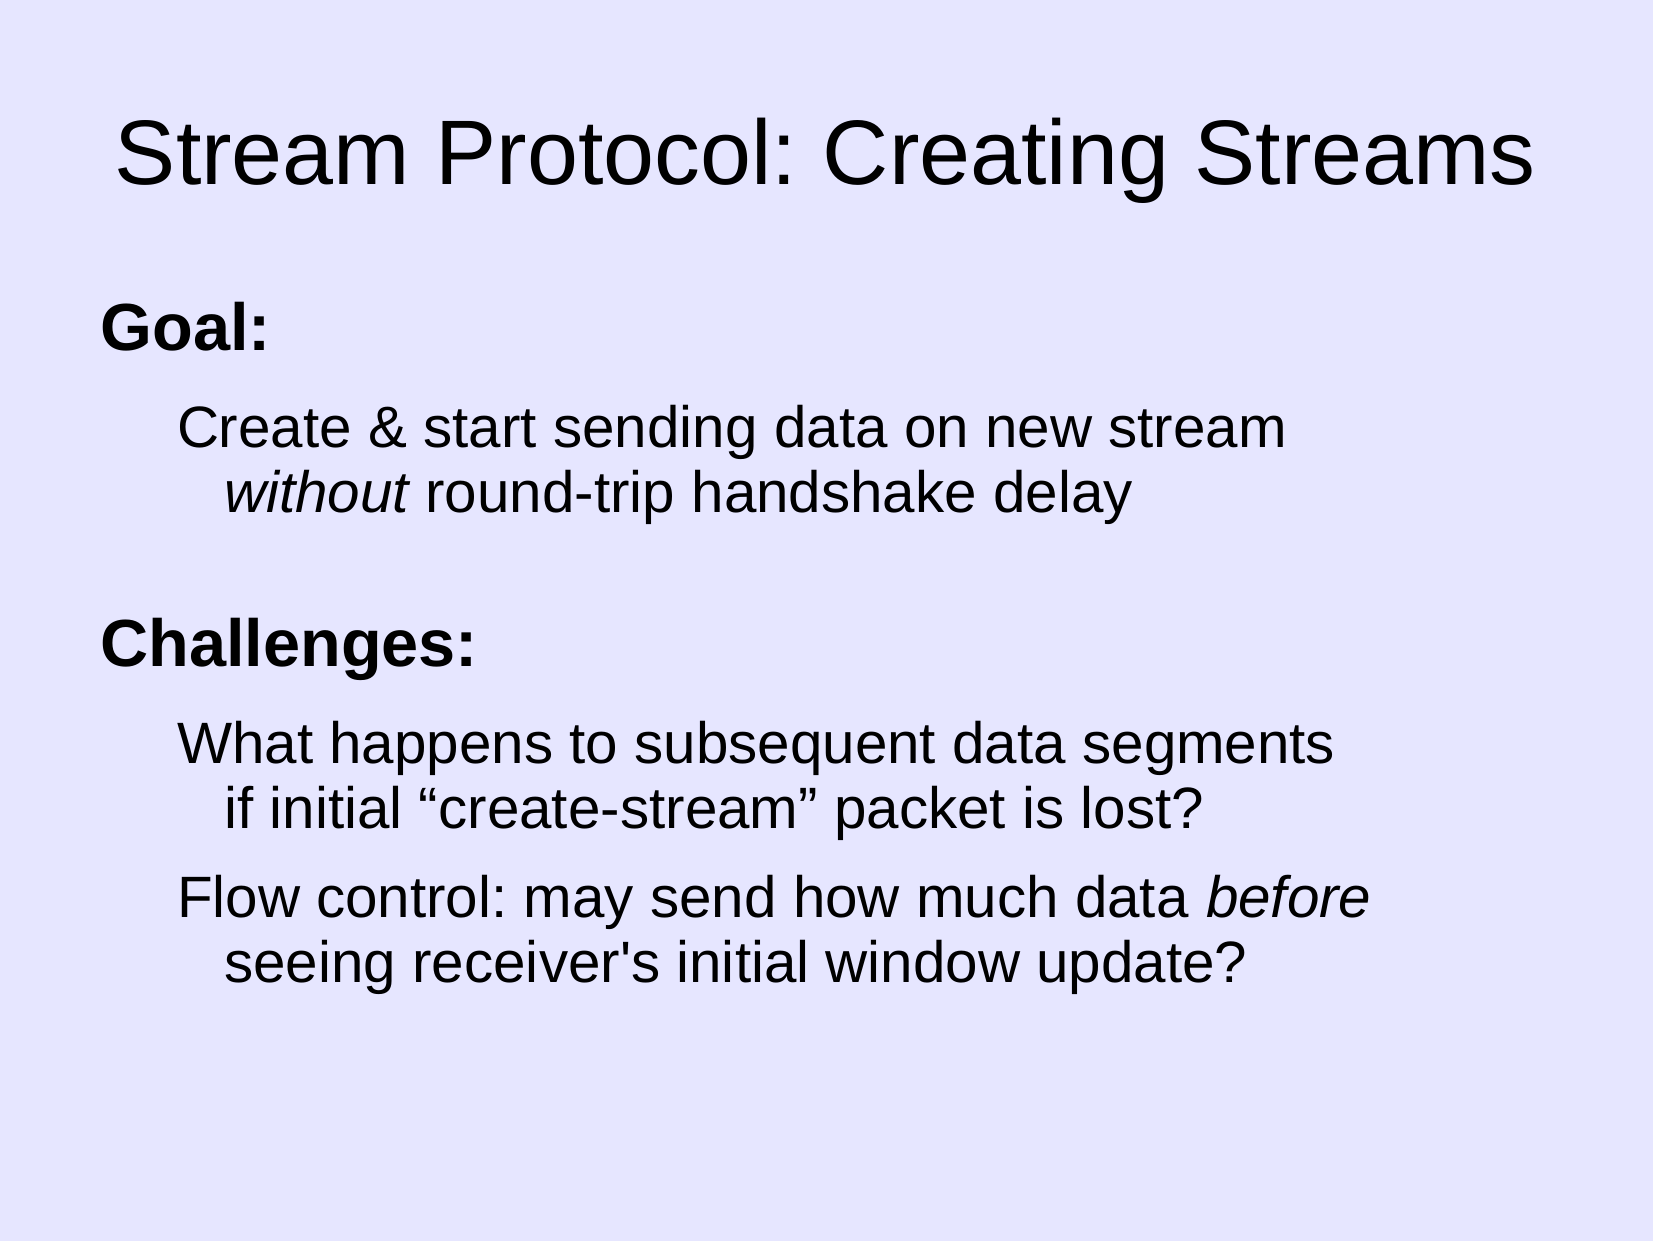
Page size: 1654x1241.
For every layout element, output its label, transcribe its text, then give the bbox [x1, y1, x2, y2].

list Goal: Create & start sending data on new stream without round-trip handshake delay Challenges: What happens to subsequent data segments if initial “create-stream” packet is lost? Flow control: may send how much data before seeing receiver's initial window update? [82, 290, 1571, 1095]
title Stream Protocol: Creating Streams [82, 56, 1571, 250]
